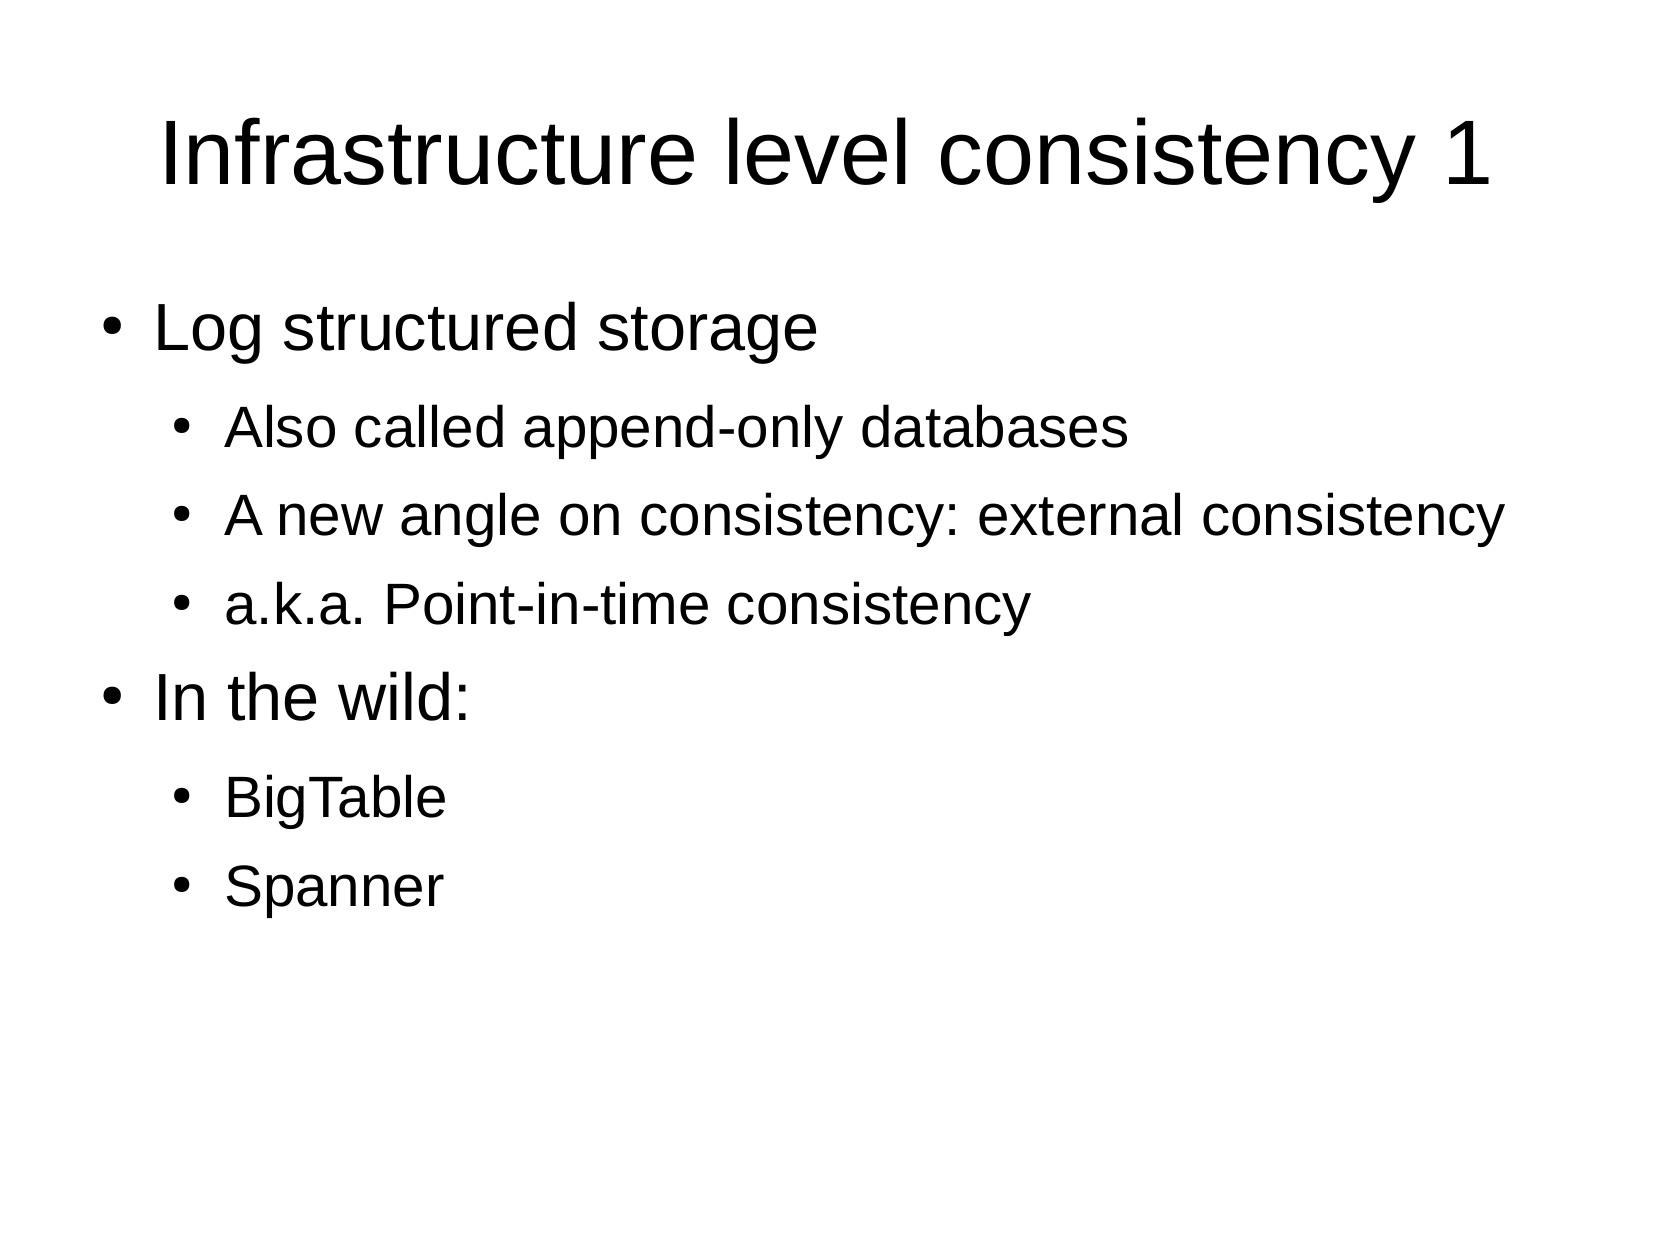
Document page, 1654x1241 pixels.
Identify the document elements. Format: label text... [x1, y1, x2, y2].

title Infrastructure level consistency 1 [82, 49, 1571, 257]
list Log structured storage Also called append-only databases A new angle on consistency: external consistency a.k.a. Point-in-time consistency In the wild: BigTable Spanner [82, 290, 1571, 1109]
